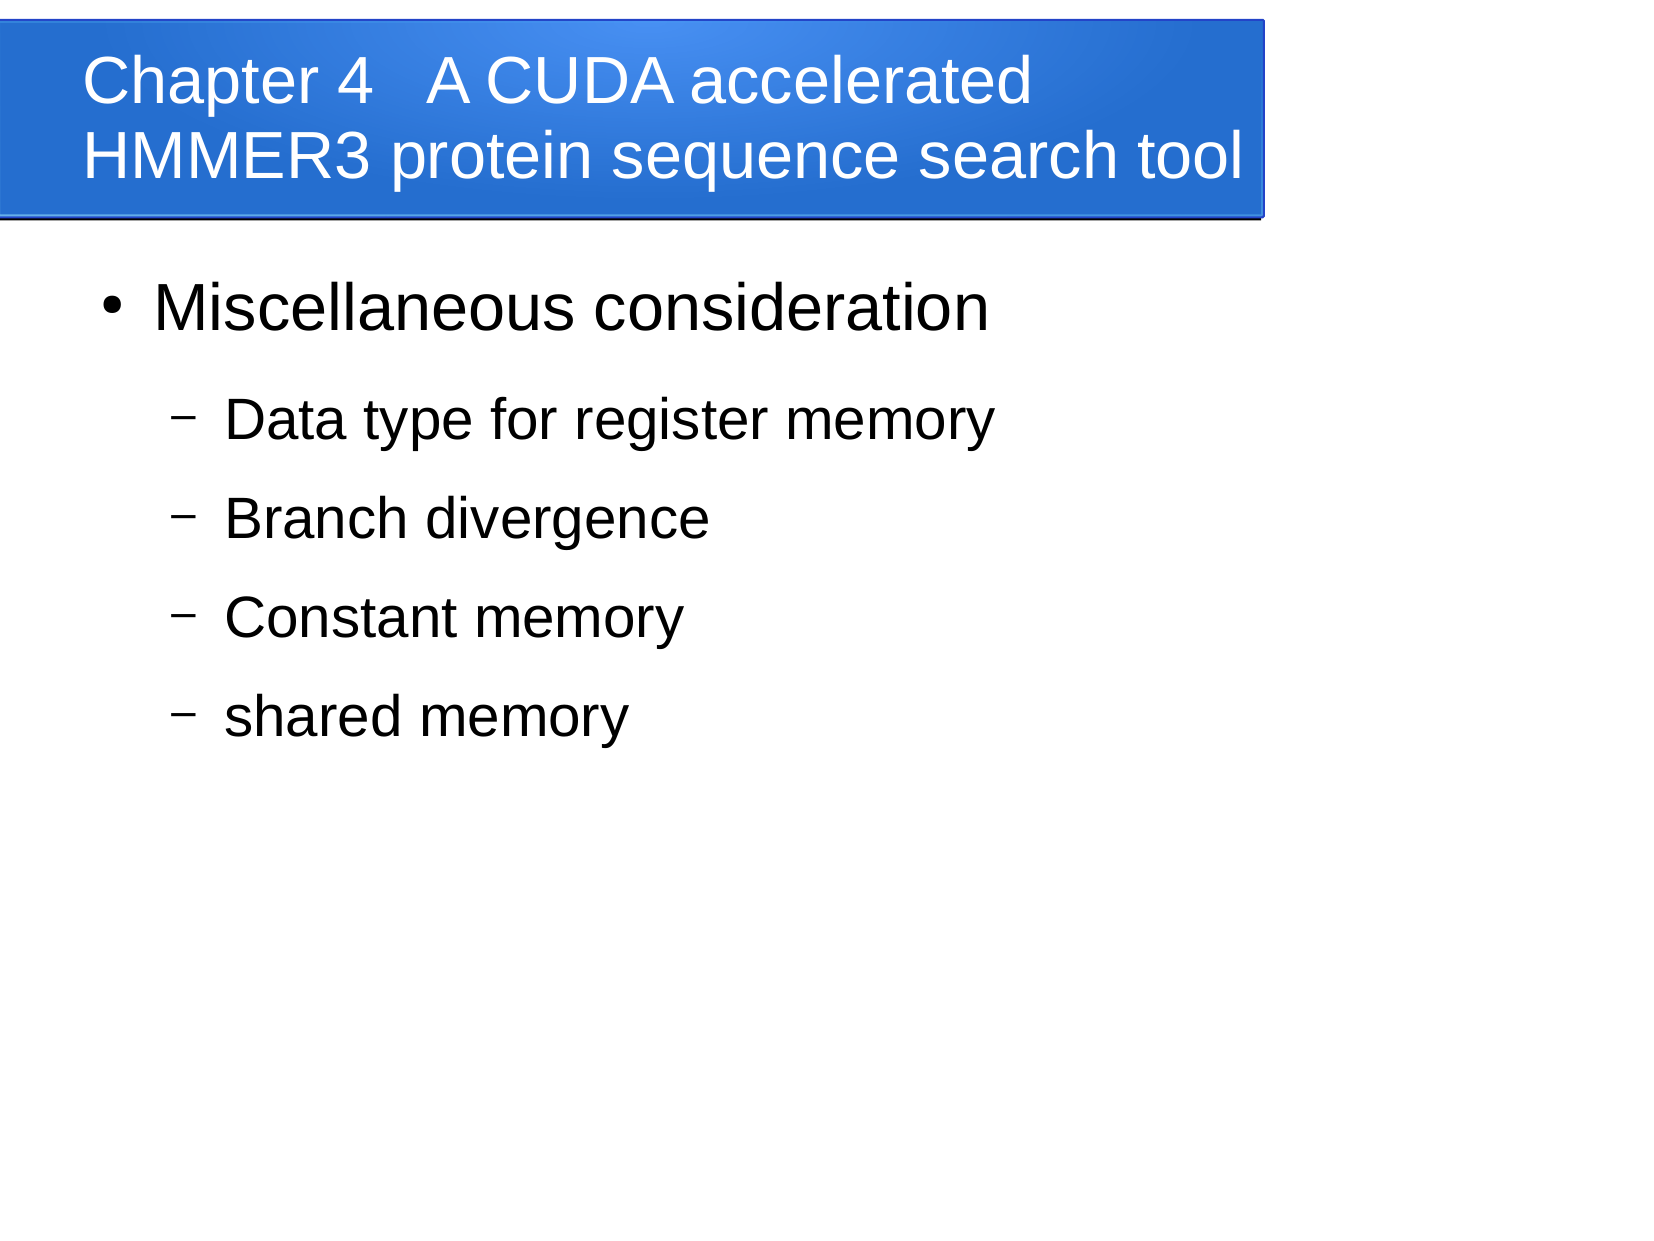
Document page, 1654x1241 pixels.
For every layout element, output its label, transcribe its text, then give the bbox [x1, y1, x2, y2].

title Chapter 4 A CUDA accelerated HMMER3 protein sequence search tool [82, 25, 1250, 211]
list Miscellaneous consideration Data type for register memory Branch divergence Constant memory shared memory [82, 269, 1538, 1201]
